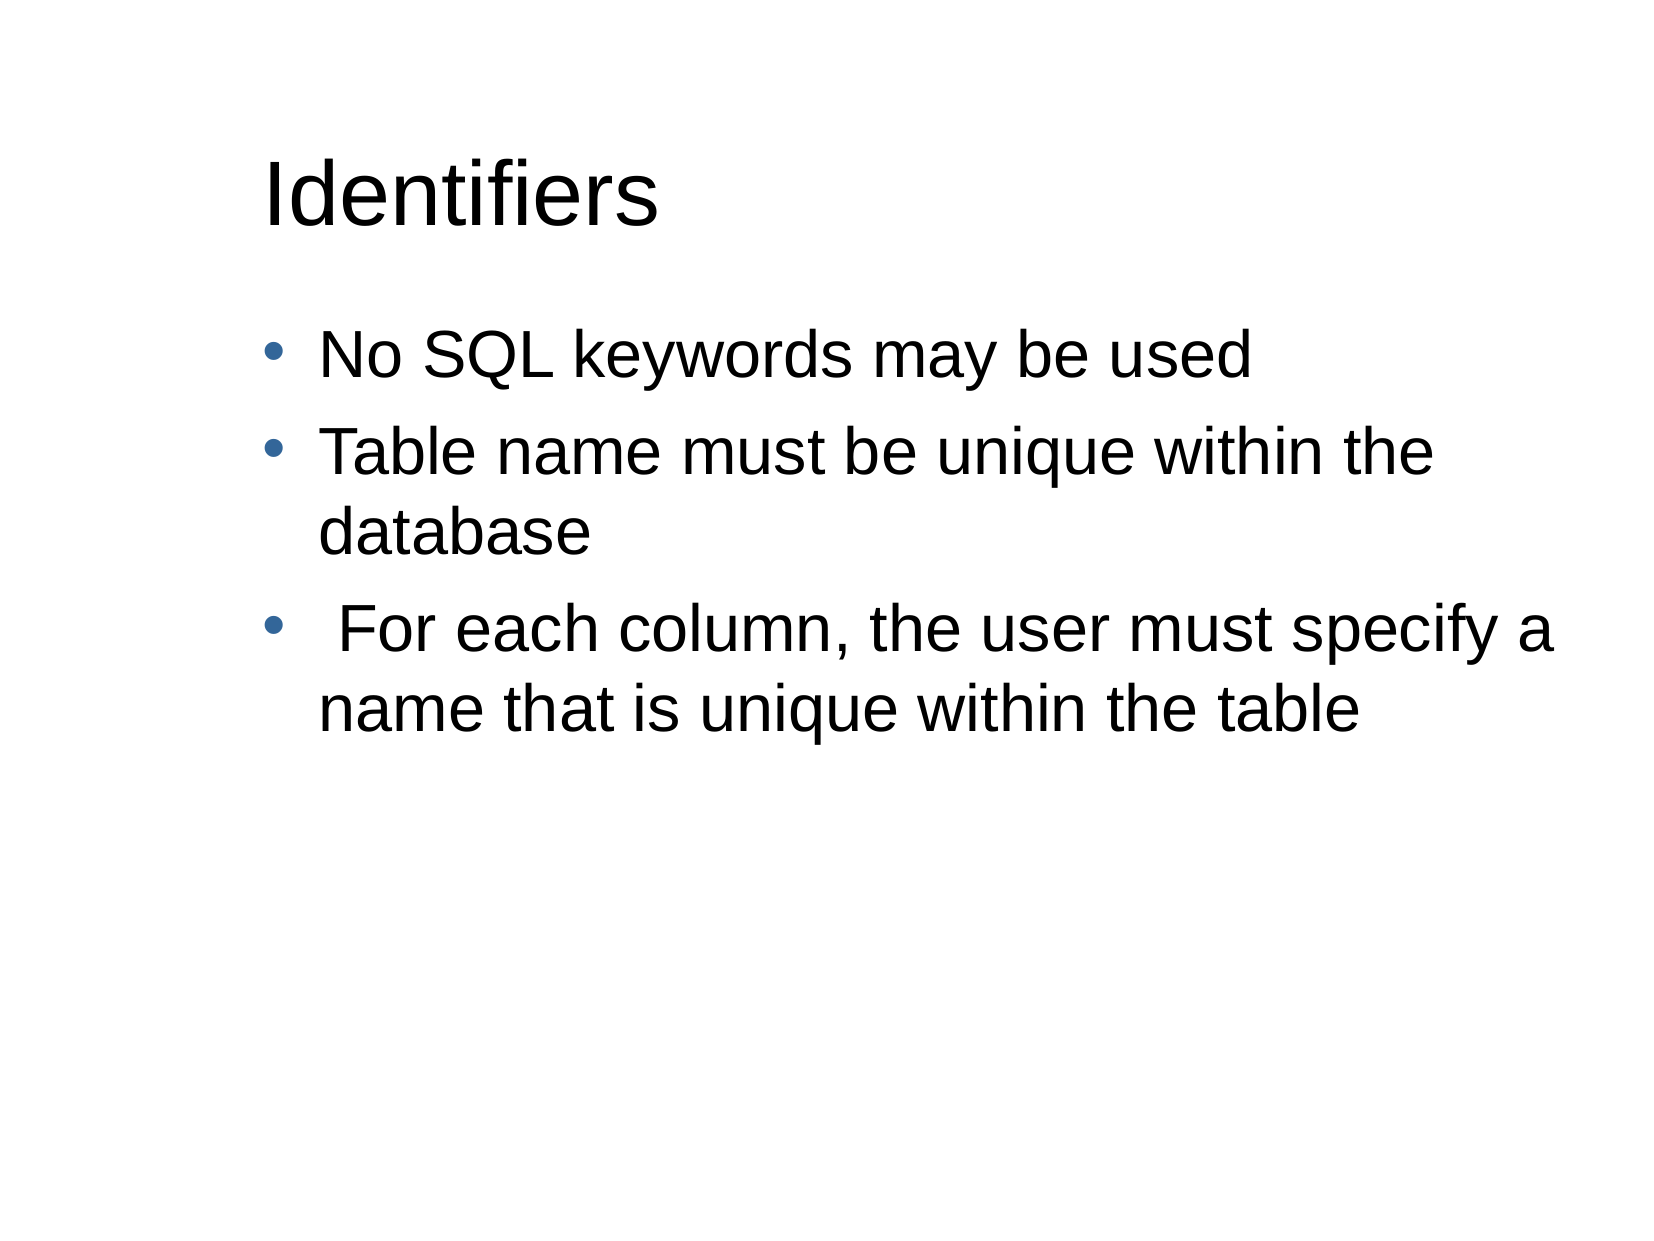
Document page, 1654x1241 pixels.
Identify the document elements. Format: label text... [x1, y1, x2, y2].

list No SQL keywords may be used Table name must be unique within the database For each column, the user must specify a name that is unique within the table [247, 303, 1654, 1048]
title Identifiers [247, 44, 1654, 252]
